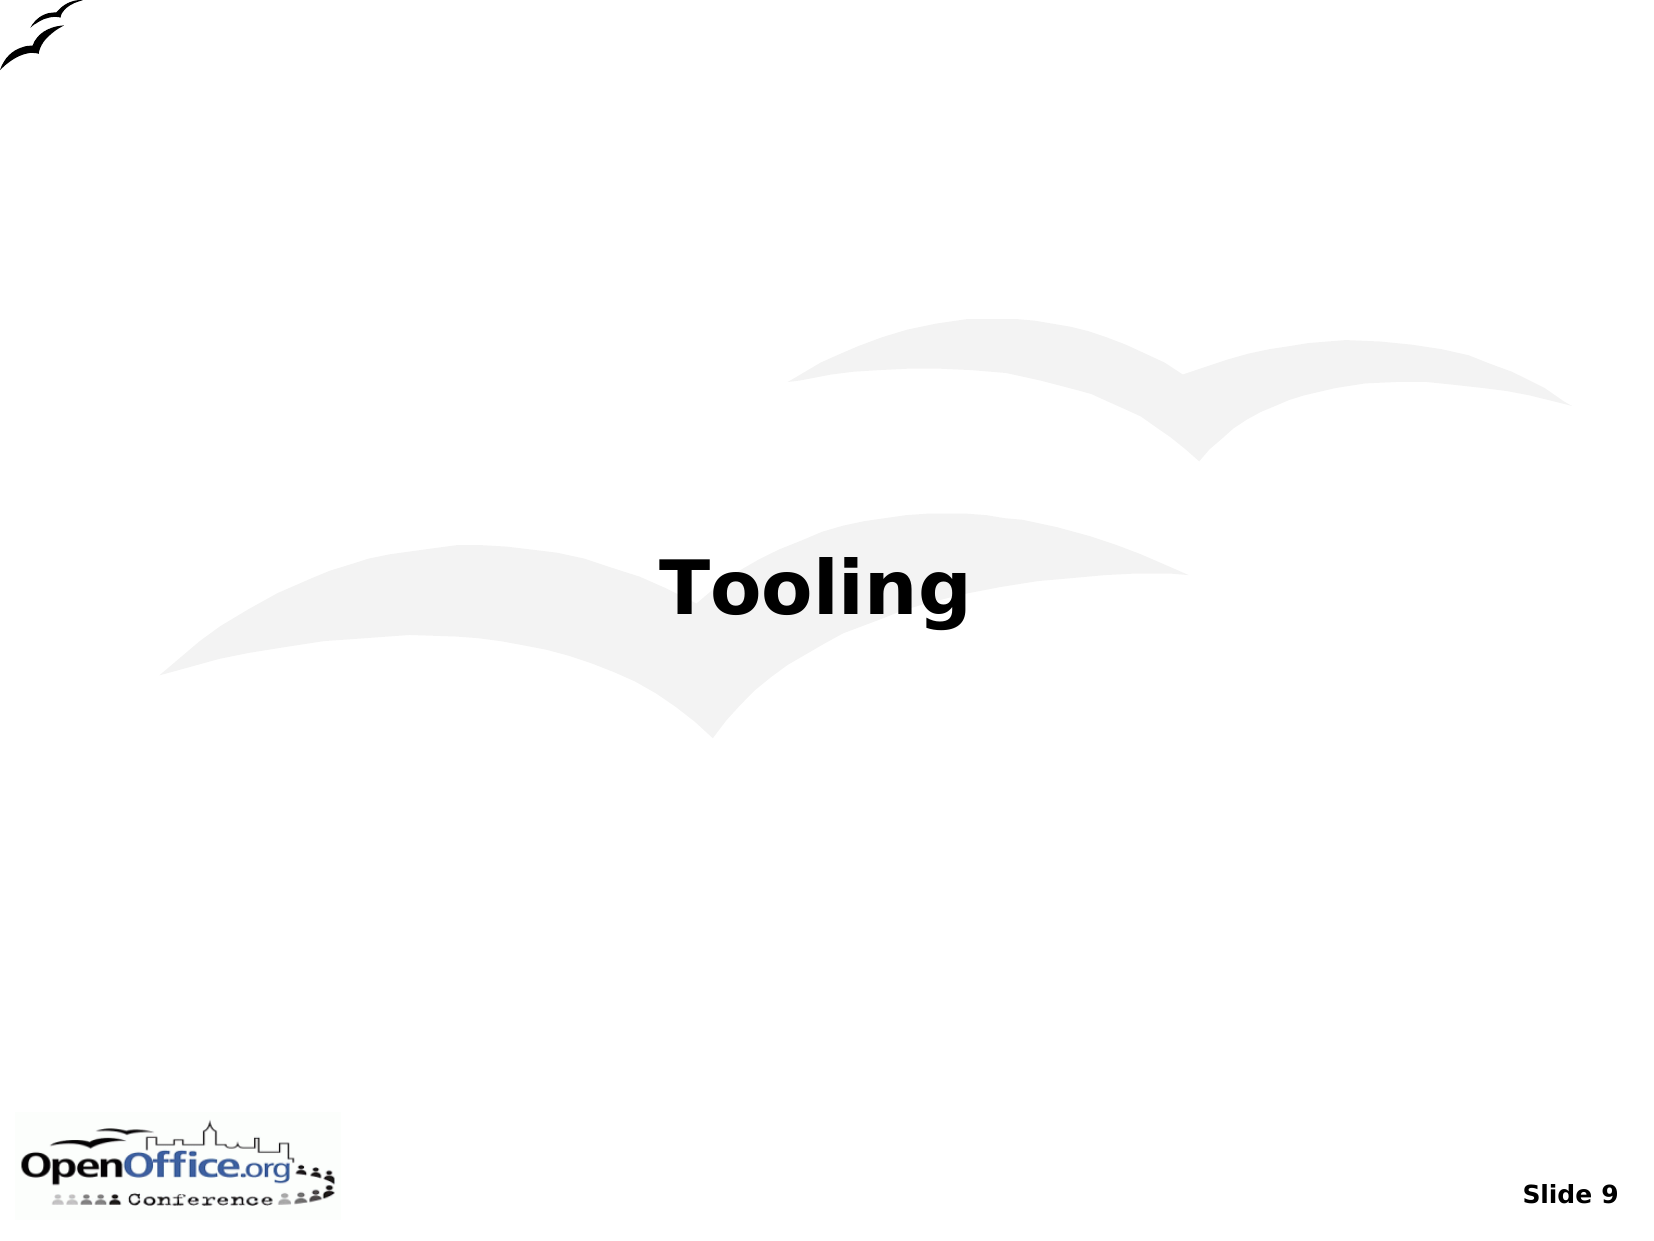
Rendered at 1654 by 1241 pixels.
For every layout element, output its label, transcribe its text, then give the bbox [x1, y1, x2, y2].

subtitle Tooling [102, 102, 1529, 1031]
picture [15, 1112, 341, 1220]
